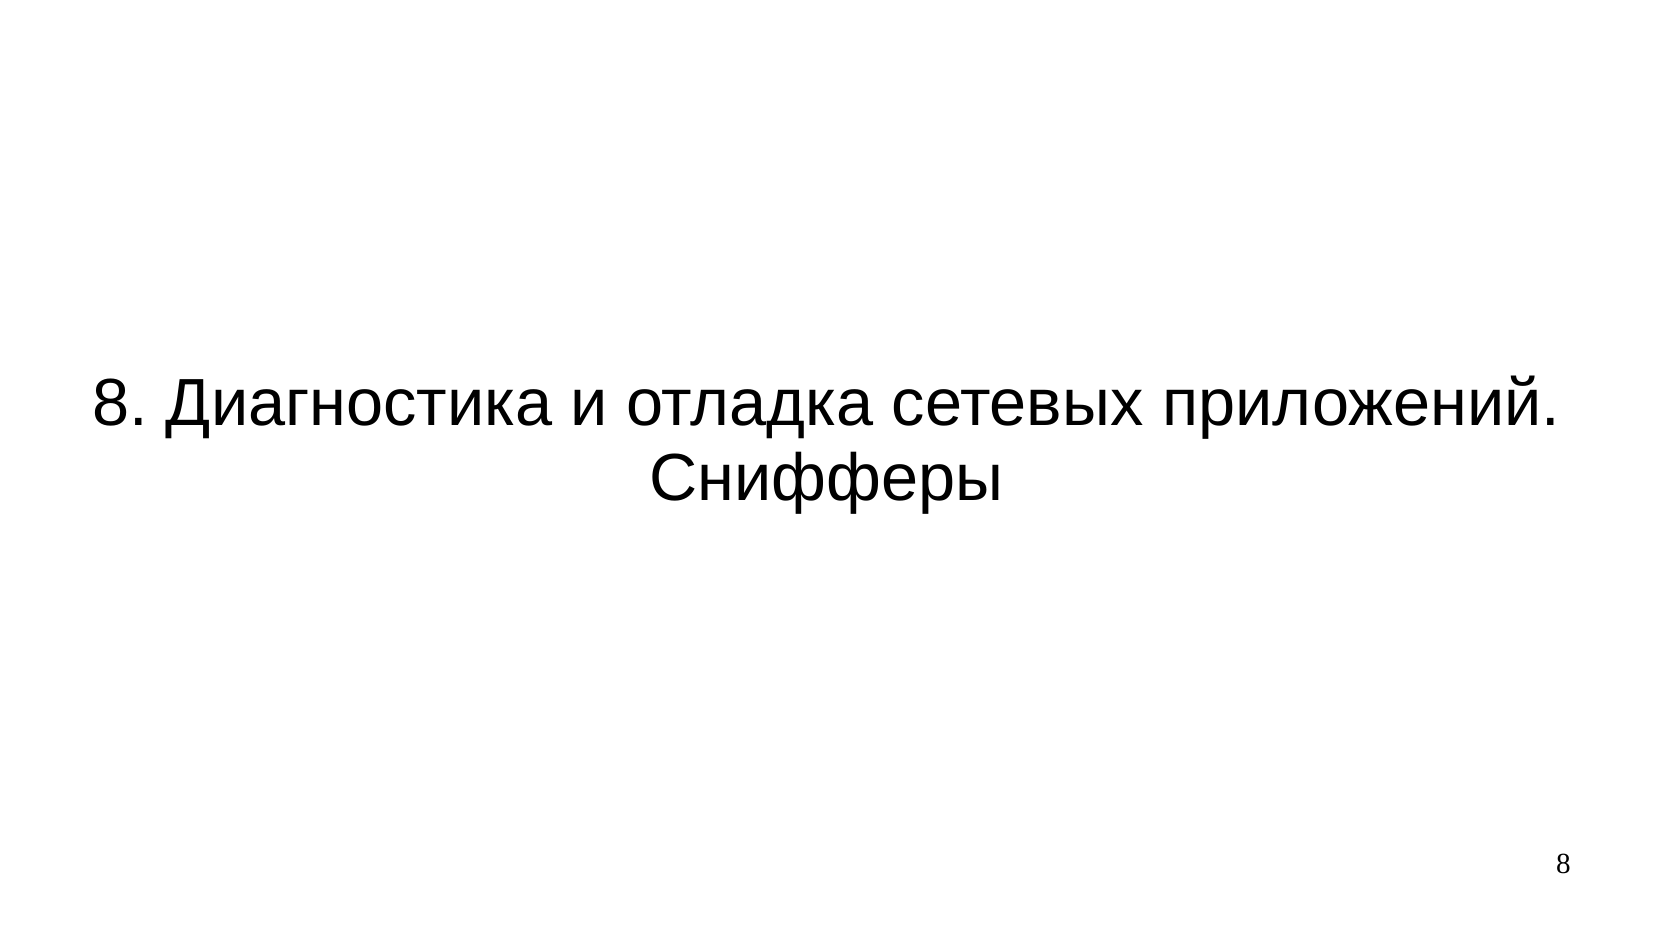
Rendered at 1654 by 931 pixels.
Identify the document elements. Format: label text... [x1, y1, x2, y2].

title 8. Диагностика и отладка сетевых приложений. Снифферы [82, 361, 1571, 518]
